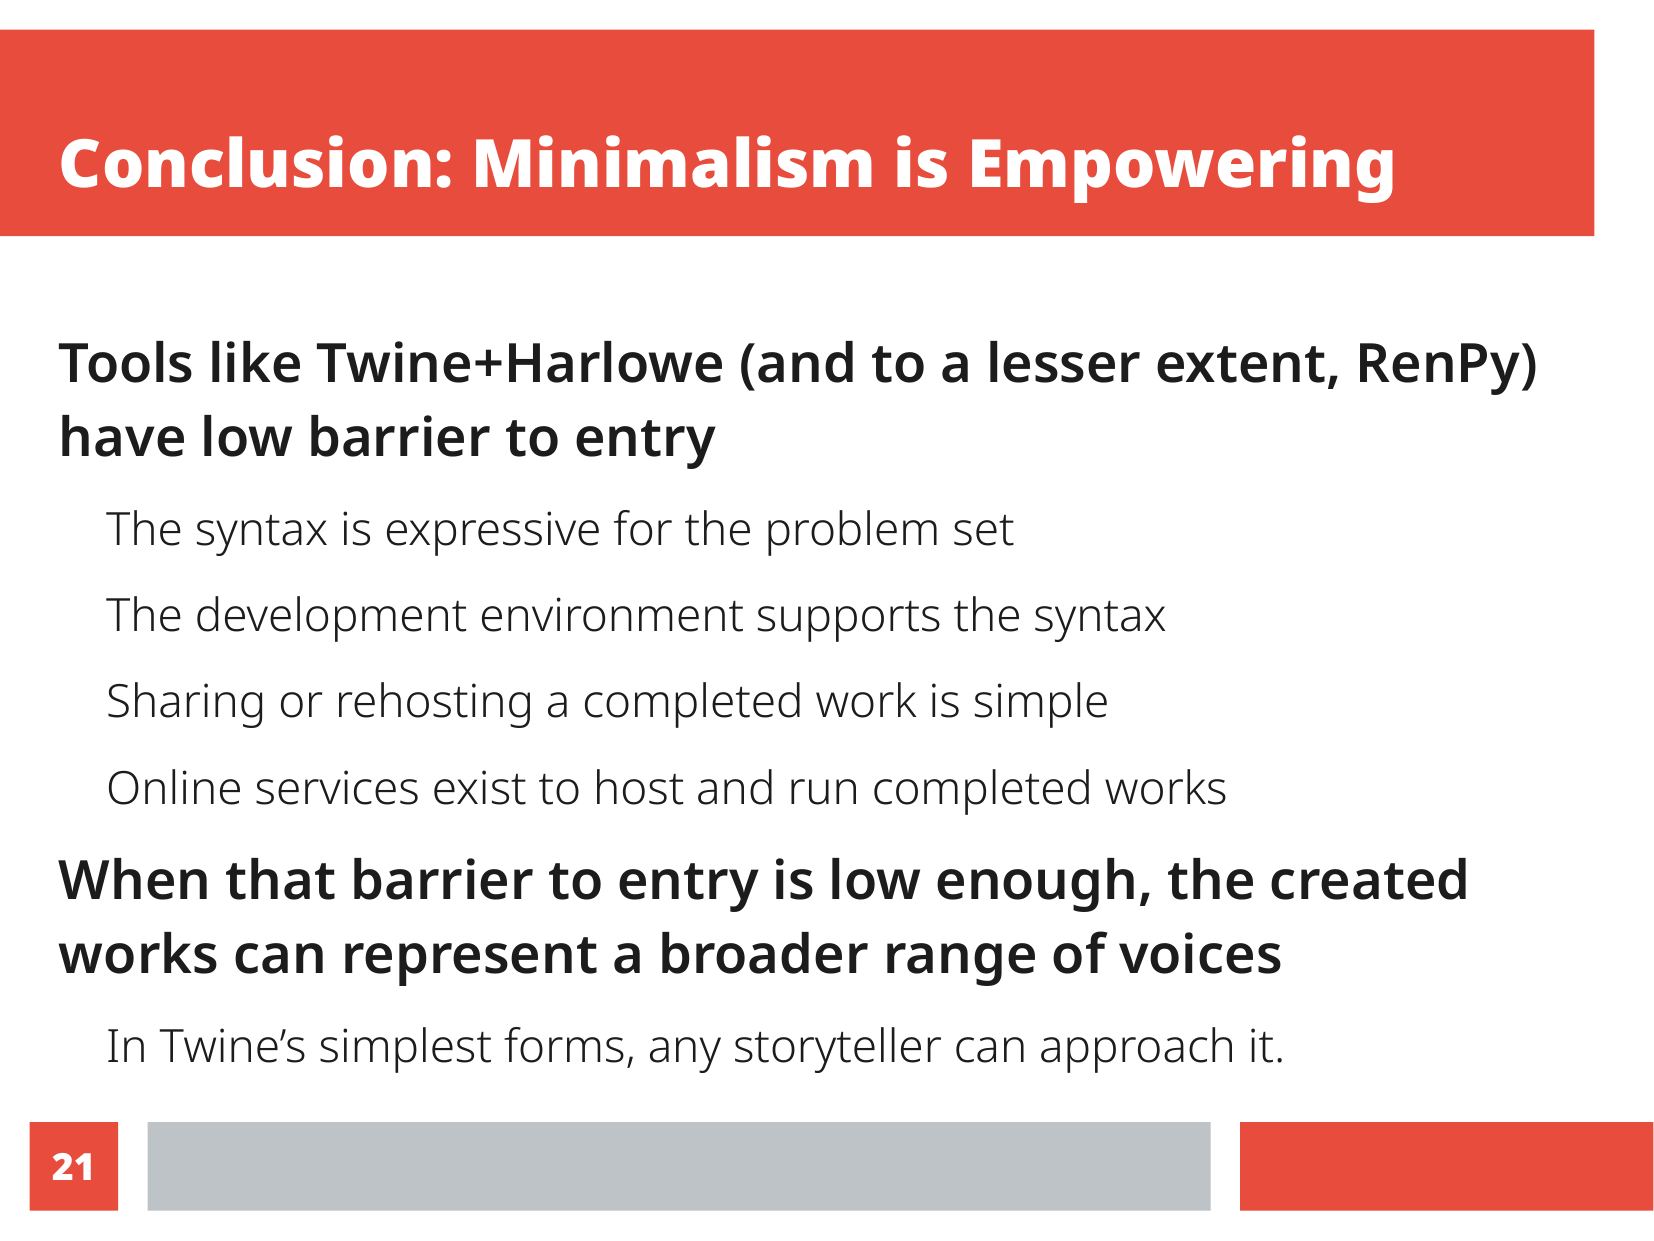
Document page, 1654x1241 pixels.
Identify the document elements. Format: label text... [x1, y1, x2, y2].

list Tools like Twine+Harlowe (and to a lesser extent, RenPy) have low barrier to entry The syntax is expressive for the problem set The development environment supports the syntax Sharing or rehosting a completed work is simple Online services exist to host and run completed works When that barrier to entry is low enough, the created works can represent a broader range of voices In Twine’s simplest forms, any storyteller can approach it. [59, 324, 1565, 1093]
title Conclusion: Minimalism is Empowering [59, 59, 1595, 207]
